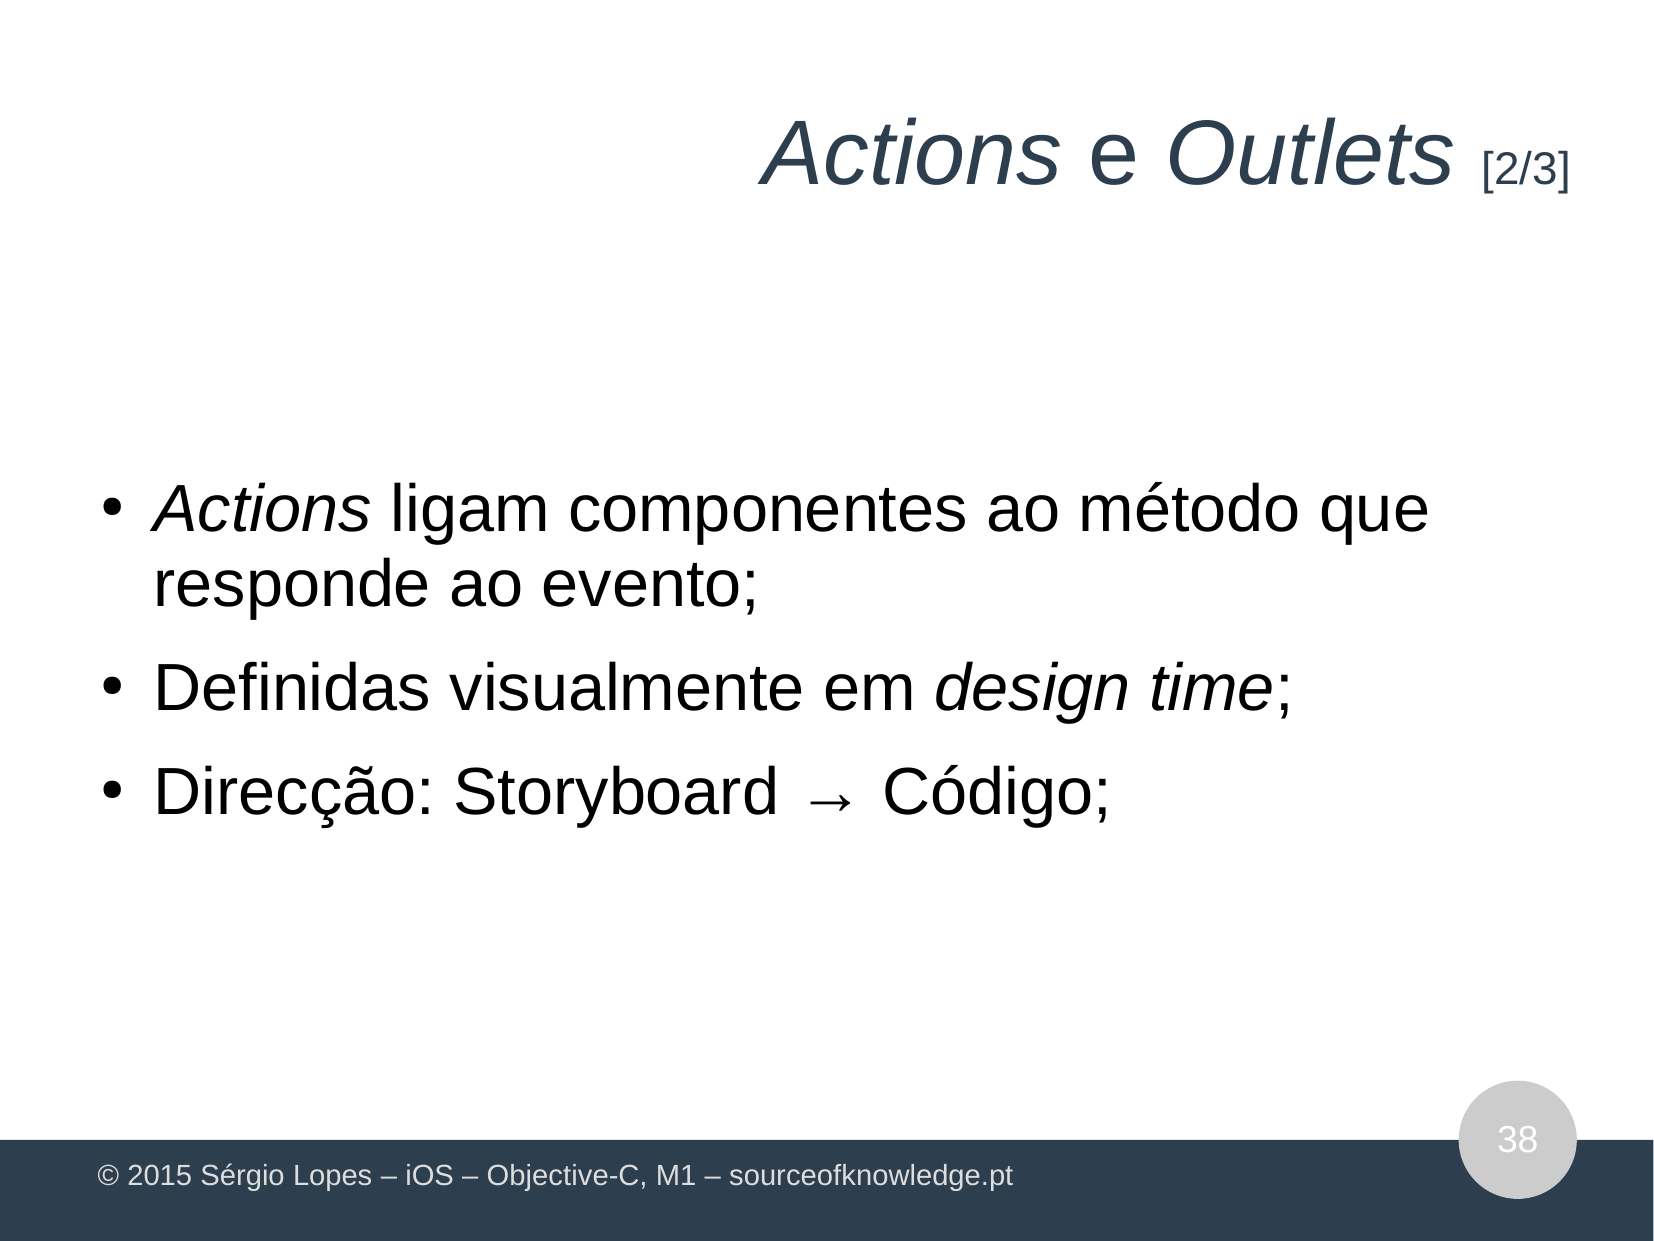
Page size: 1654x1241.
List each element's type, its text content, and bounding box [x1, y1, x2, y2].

text_box 38 [1458, 1080, 1577, 1199]
list Actions ligam componentes ao método que responde ao evento; Definidas visualmente em design time; Direcção: Storyboard → Código; [82, 290, 1571, 1010]
text_box © 2015 Sérgio Lopes – iOS – Objective-C, M1 – sourceofknowledge.pt [82, 1151, 1026, 1199]
text_box [0, 1139, 1654, 1241]
title Actions e Outlets [2/3] [82, 49, 1571, 257]
